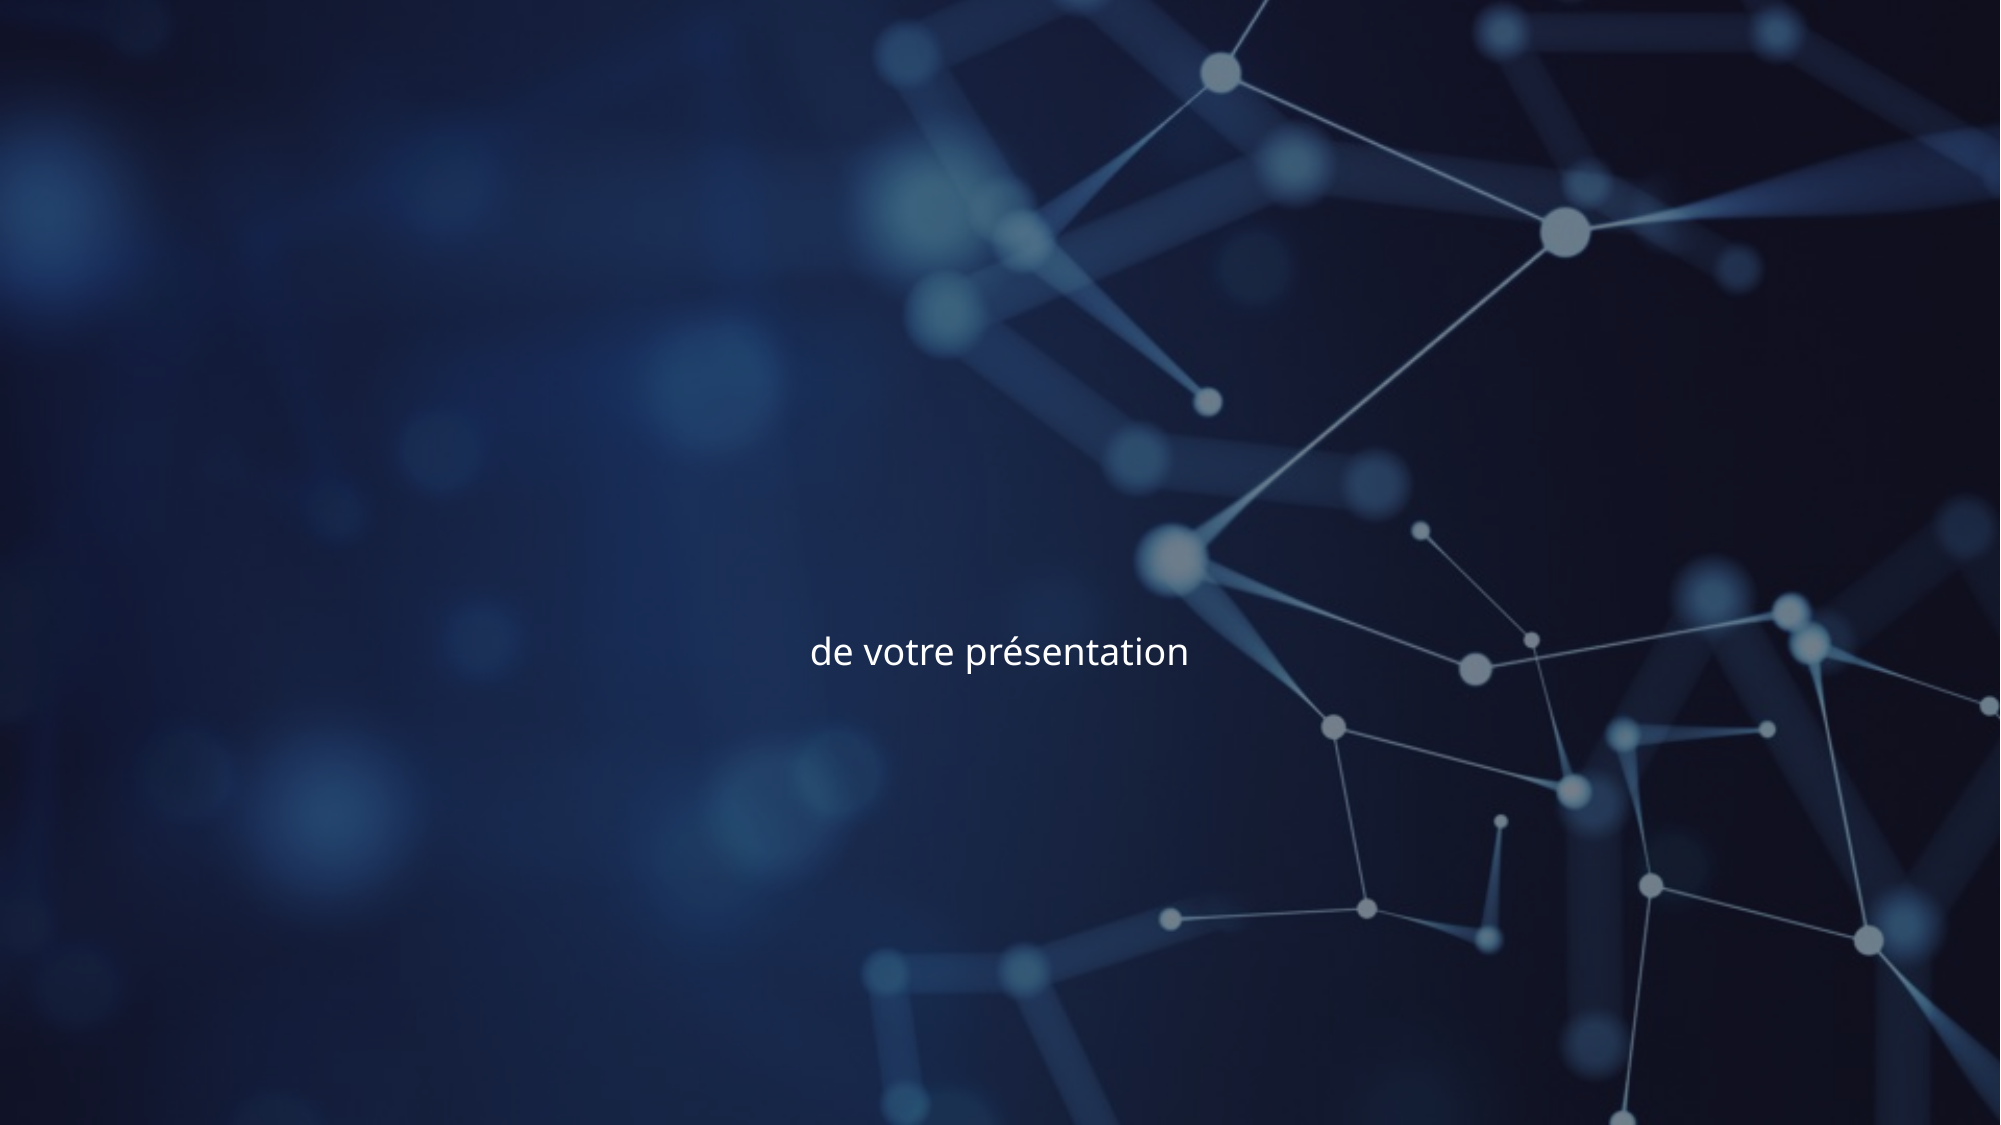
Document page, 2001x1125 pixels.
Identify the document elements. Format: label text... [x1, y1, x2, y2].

picture [0, 0, 2000, 1125]
subtitle de votre présentation [249, 623, 1750, 999]
